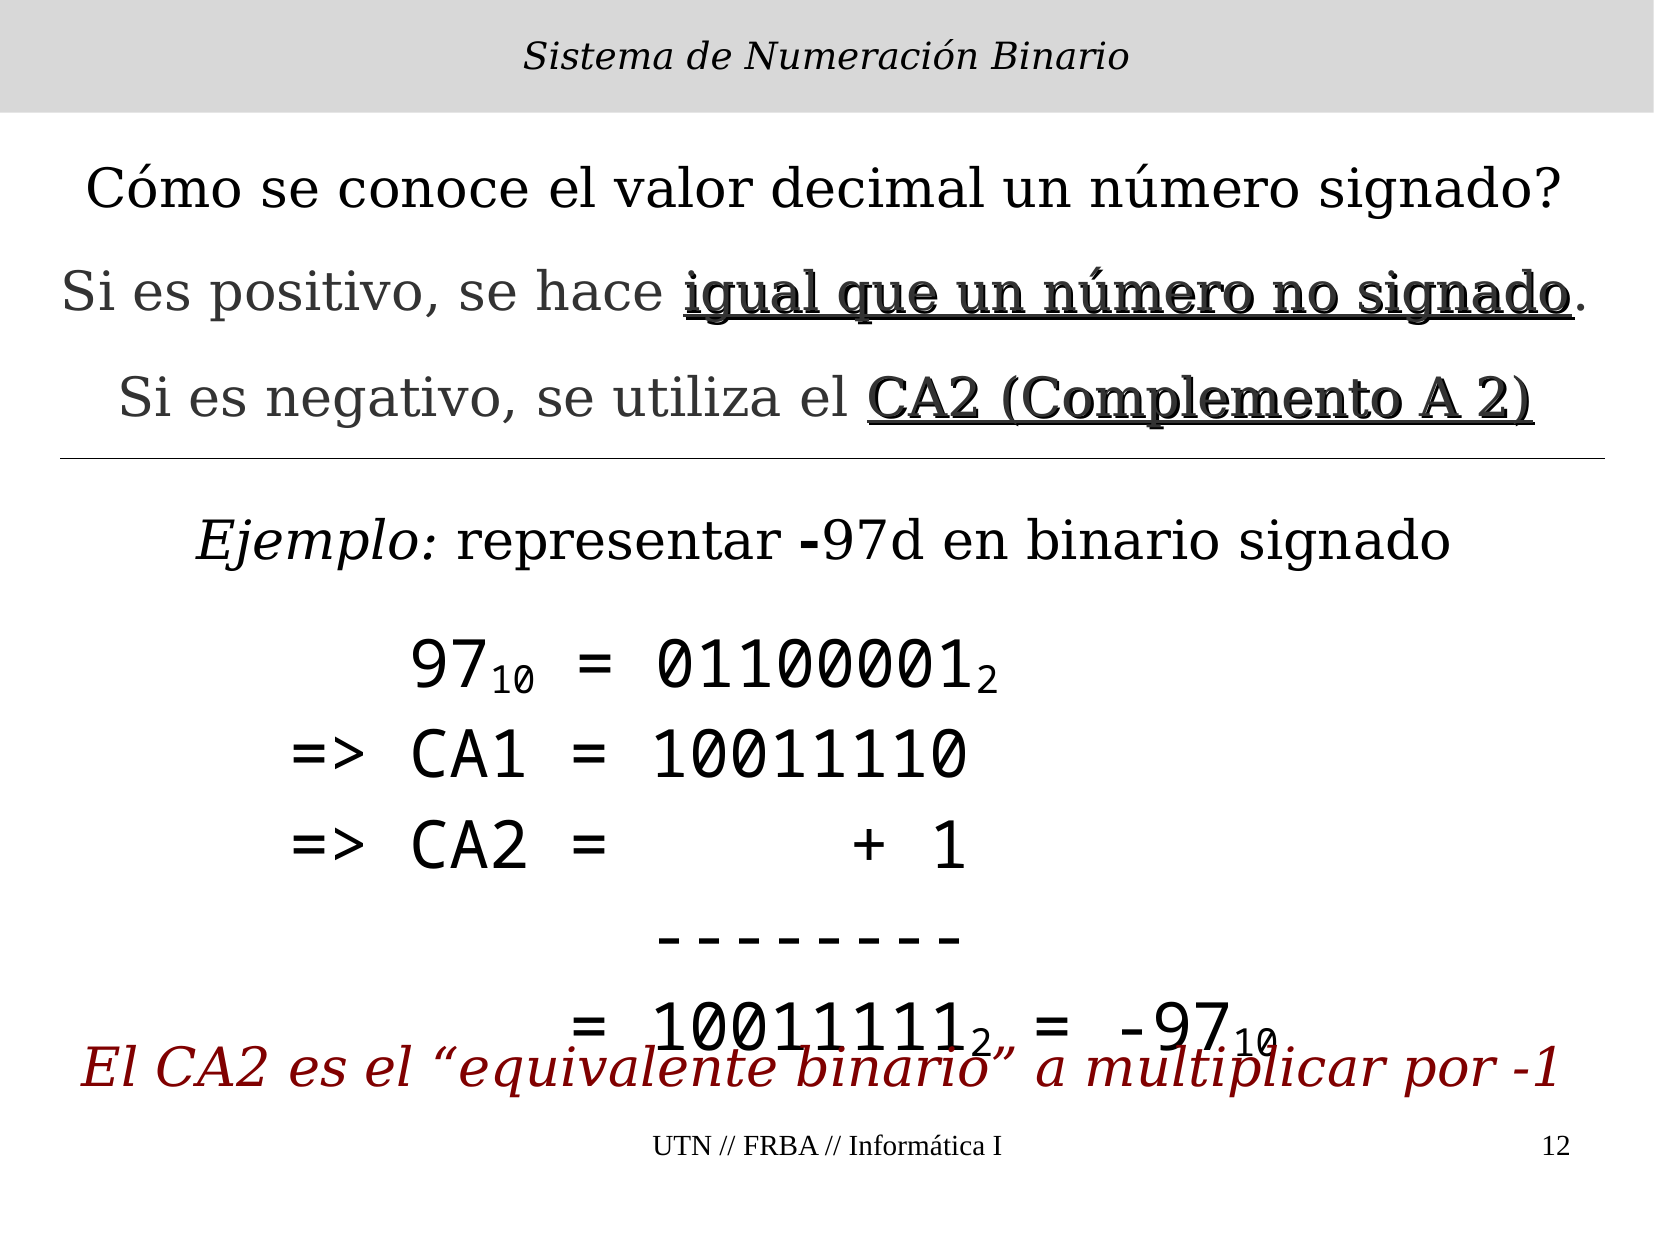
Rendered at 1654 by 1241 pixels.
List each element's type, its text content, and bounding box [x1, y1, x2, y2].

text_box Ejemplo: representar -97d en binario signado [37, 500, 1613, 580]
text_box 9710 = 011000012 => CA1 = 10011110 => CA2 = + 1 -------- = 100111112 = -9710 [274, 608, 1443, 1000]
text_box El CA2 es el “equivalente binario” a multiplicar por -1 [37, 1029, 1613, 1108]
text_box Sistema de Numeración Binario [0, 0, 1654, 113]
text_box Si es positivo, se hace igual que un número no signado. [37, 252, 1613, 331]
text_box Si es negativo, se utiliza el CA2 (Complemento A 2) [37, 358, 1613, 437]
text_box Cómo se conoce el valor decimal un número signado? [37, 150, 1613, 228]
